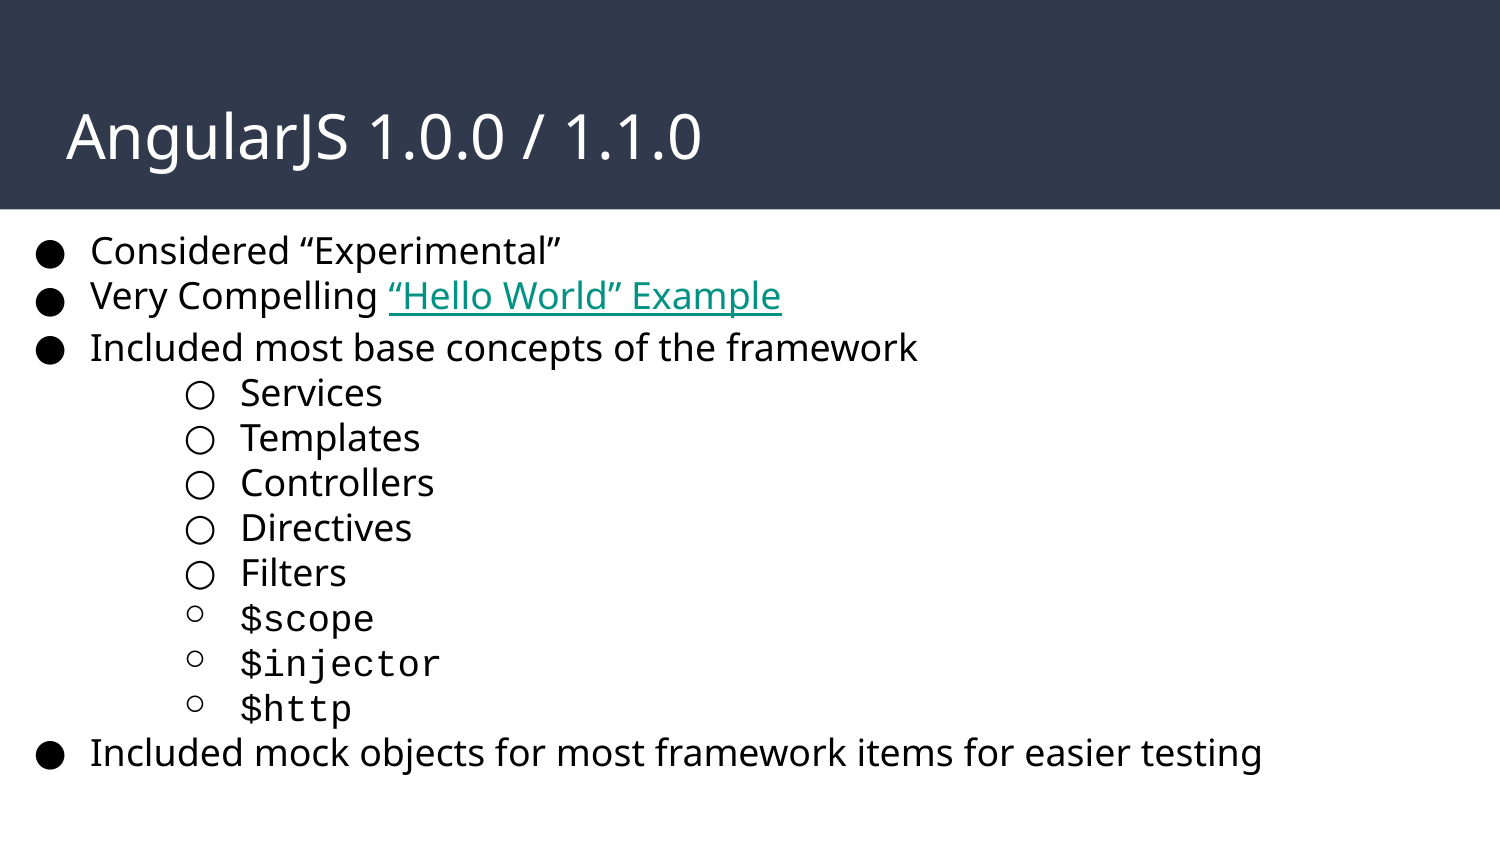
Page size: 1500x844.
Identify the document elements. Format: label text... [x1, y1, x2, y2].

text_box Considered “Experimental” Very Compelling “Hello World” Example Included most base concepts of the framework Services Templates Controllers Directives Filters $scope $injector $http Included mock objects for most framework items for easier testing [0, 212, 1500, 830]
title AngularJS 1.0.0 / 1.1.0 [51, 82, 1449, 185]
